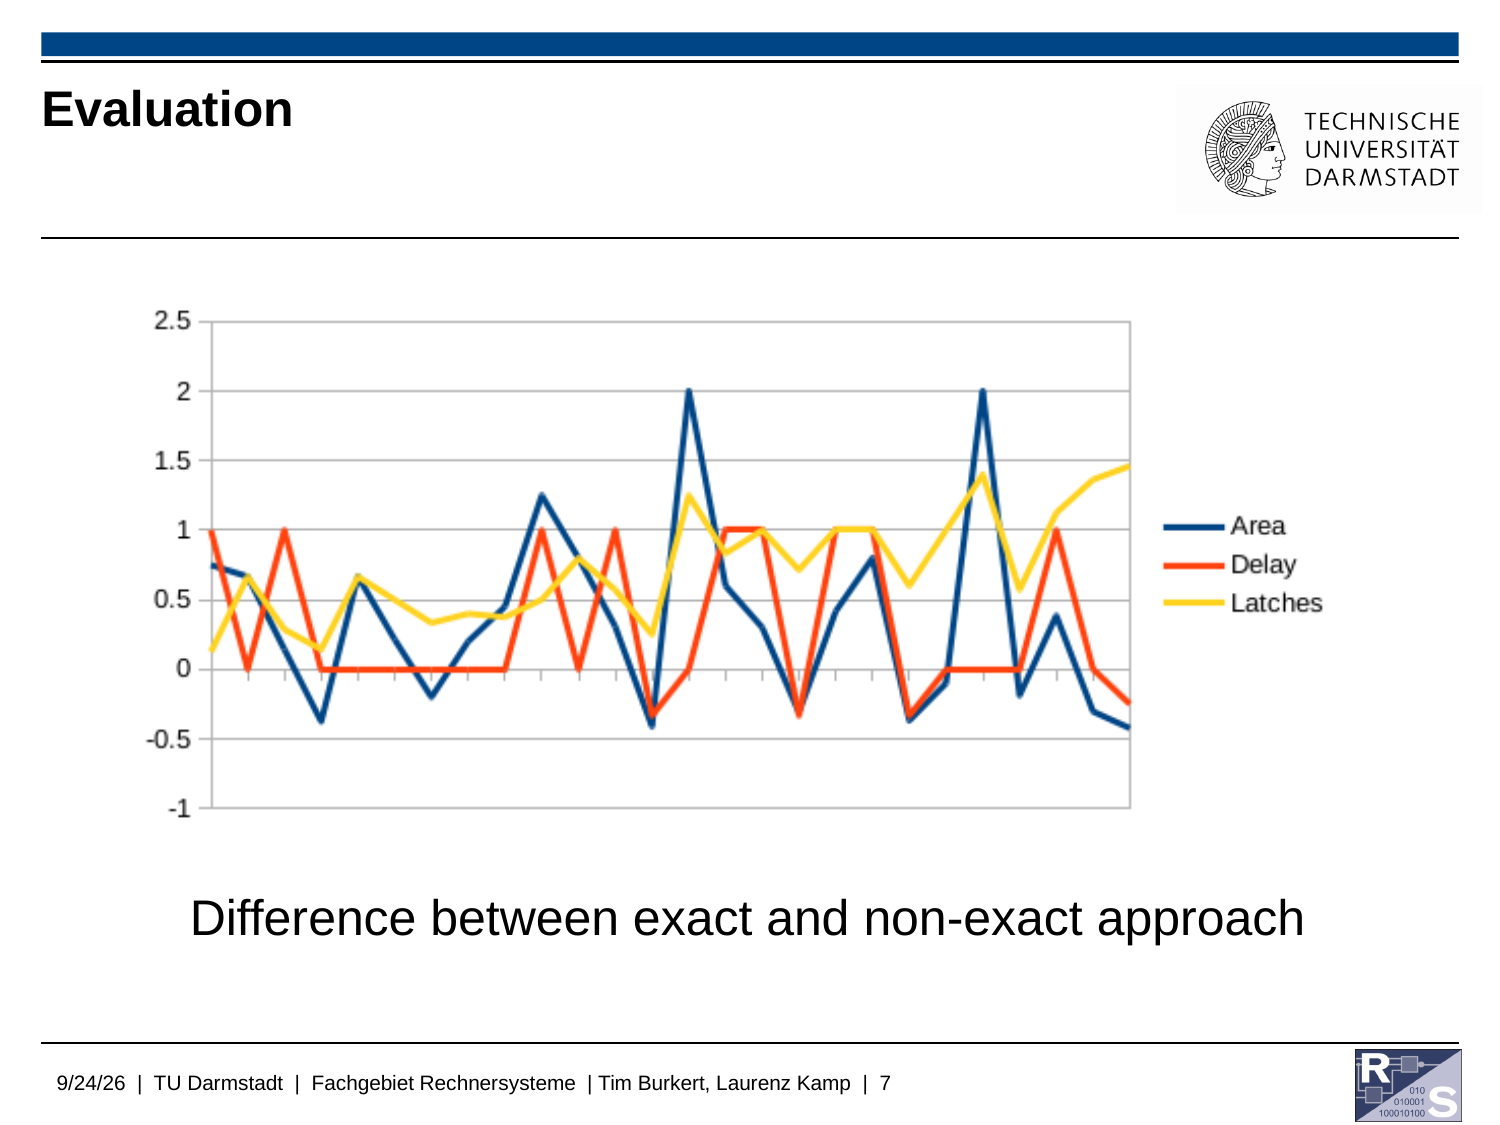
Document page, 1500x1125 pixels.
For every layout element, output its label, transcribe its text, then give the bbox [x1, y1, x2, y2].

picture [122, 295, 1351, 834]
title Evaluation [41, 61, 1131, 212]
picture [1355, 1049, 1462, 1122]
list Difference between exact and non-exact approach [41, 890, 1455, 1031]
